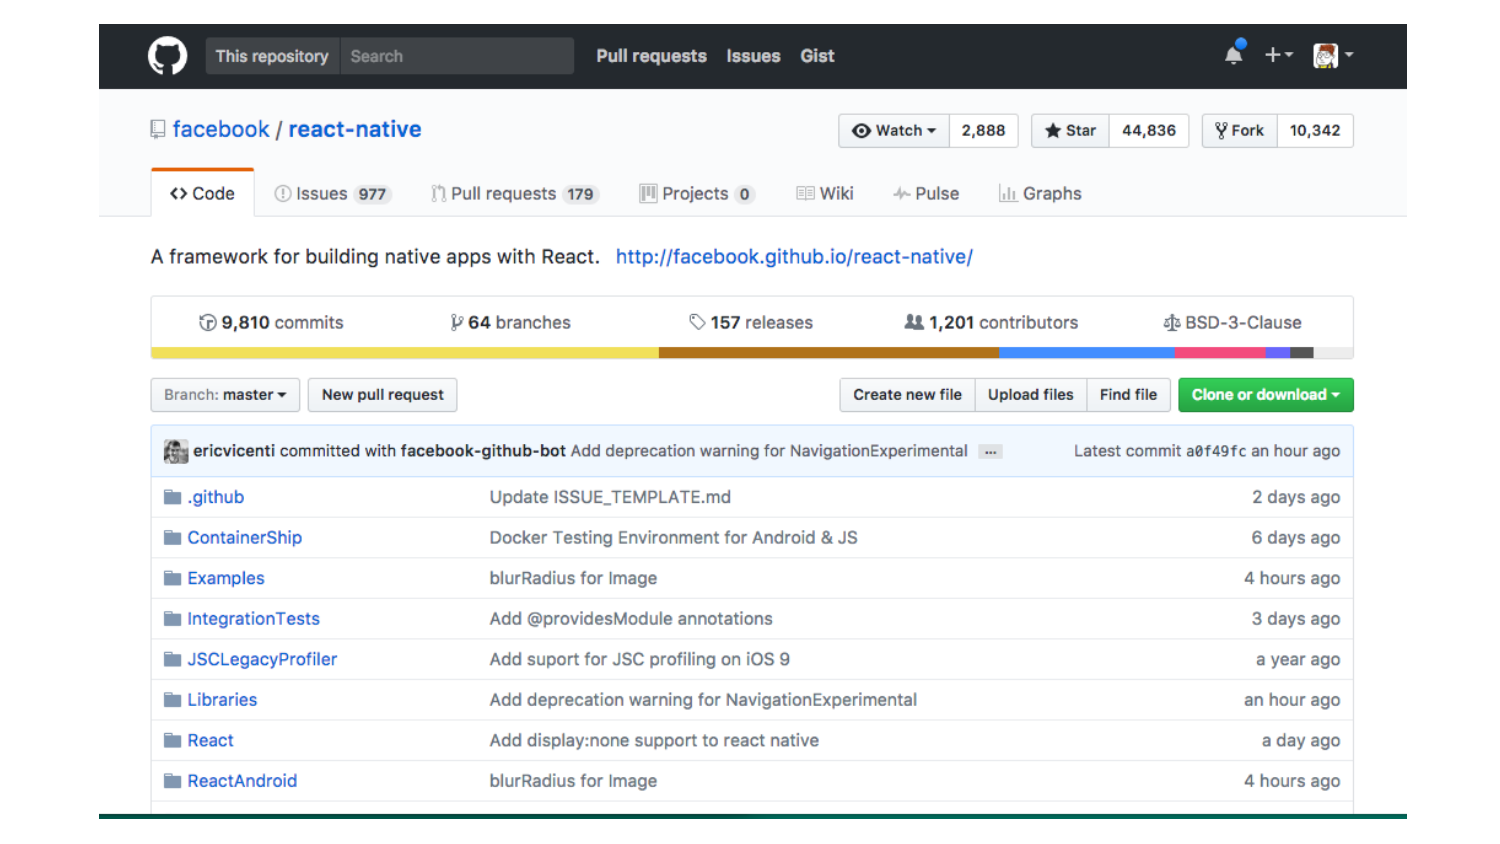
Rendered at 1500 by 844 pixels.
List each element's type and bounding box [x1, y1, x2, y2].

picture [99, 24, 1407, 819]
